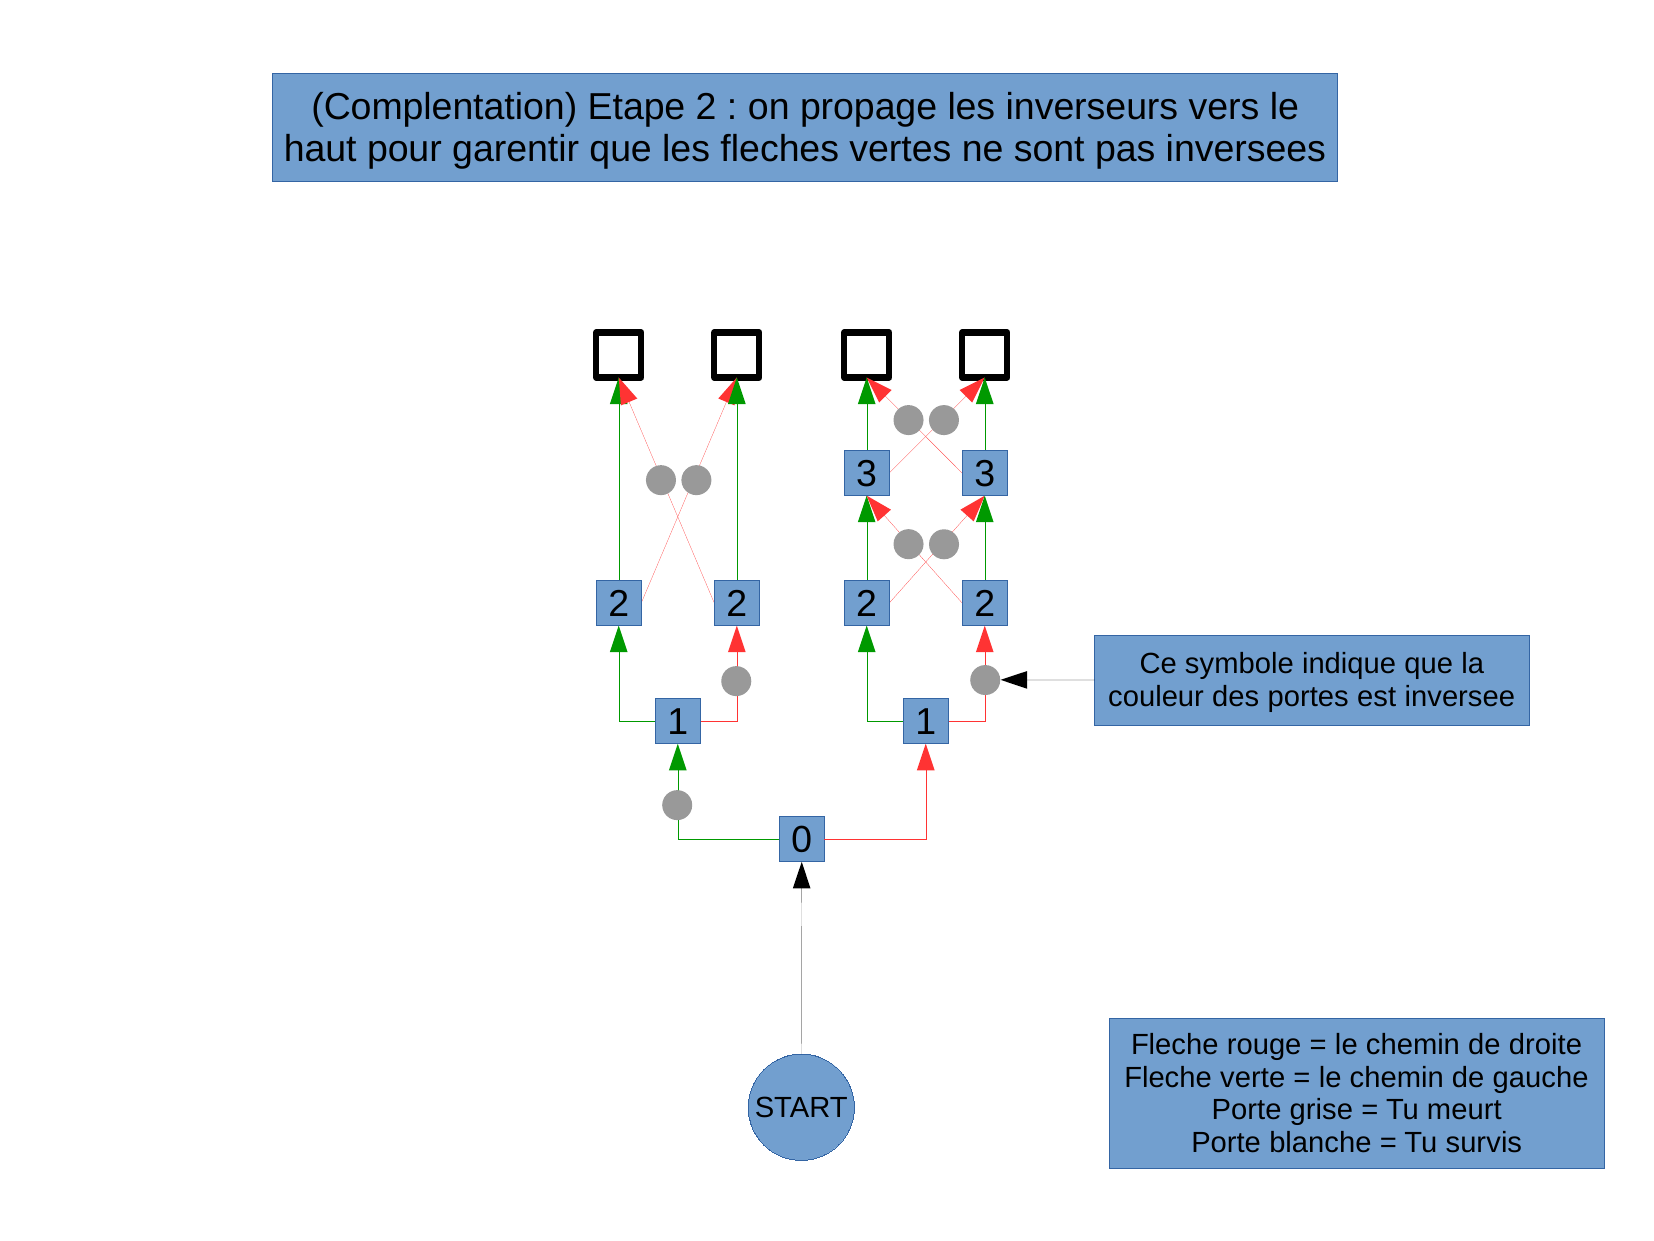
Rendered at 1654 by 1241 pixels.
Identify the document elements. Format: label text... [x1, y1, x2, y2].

text_box [962, 332, 1008, 378]
text_box Fleche rouge = le chemin de droite Fleche verte = le chemin de gauche Porte grise = Tu meurt Porte blanche = Tu survis [1109, 1018, 1605, 1169]
text_box (Complentation) Etape 2 : on propage les inverseurs vers le haut pour garentir que les fleches vertes ne sont pas inversees [272, 73, 1338, 182]
text_box [970, 665, 1001, 696]
text_box [893, 529, 924, 560]
text_box Ce symbole indique que la couleur des portes est inversee [1094, 635, 1530, 726]
text_box 2 [714, 580, 760, 626]
text_box 3 [844, 450, 890, 496]
text_box [714, 332, 760, 378]
text_box [893, 405, 924, 436]
text_box 2 [596, 580, 642, 626]
text_box [681, 465, 712, 496]
text_box [596, 332, 642, 378]
text_box [928, 405, 959, 436]
text_box 3 [962, 450, 1008, 496]
text_box 1 [903, 698, 949, 744]
text_box 2 [962, 580, 1008, 626]
text_box [844, 332, 890, 378]
text_box 0 [779, 816, 825, 862]
text_box [645, 465, 677, 496]
text_box [662, 790, 693, 821]
text_box [928, 529, 960, 560]
text_box 1 [655, 698, 701, 744]
text_box [721, 666, 752, 697]
text_box START [748, 1054, 855, 1161]
text_box 2 [844, 580, 890, 626]
